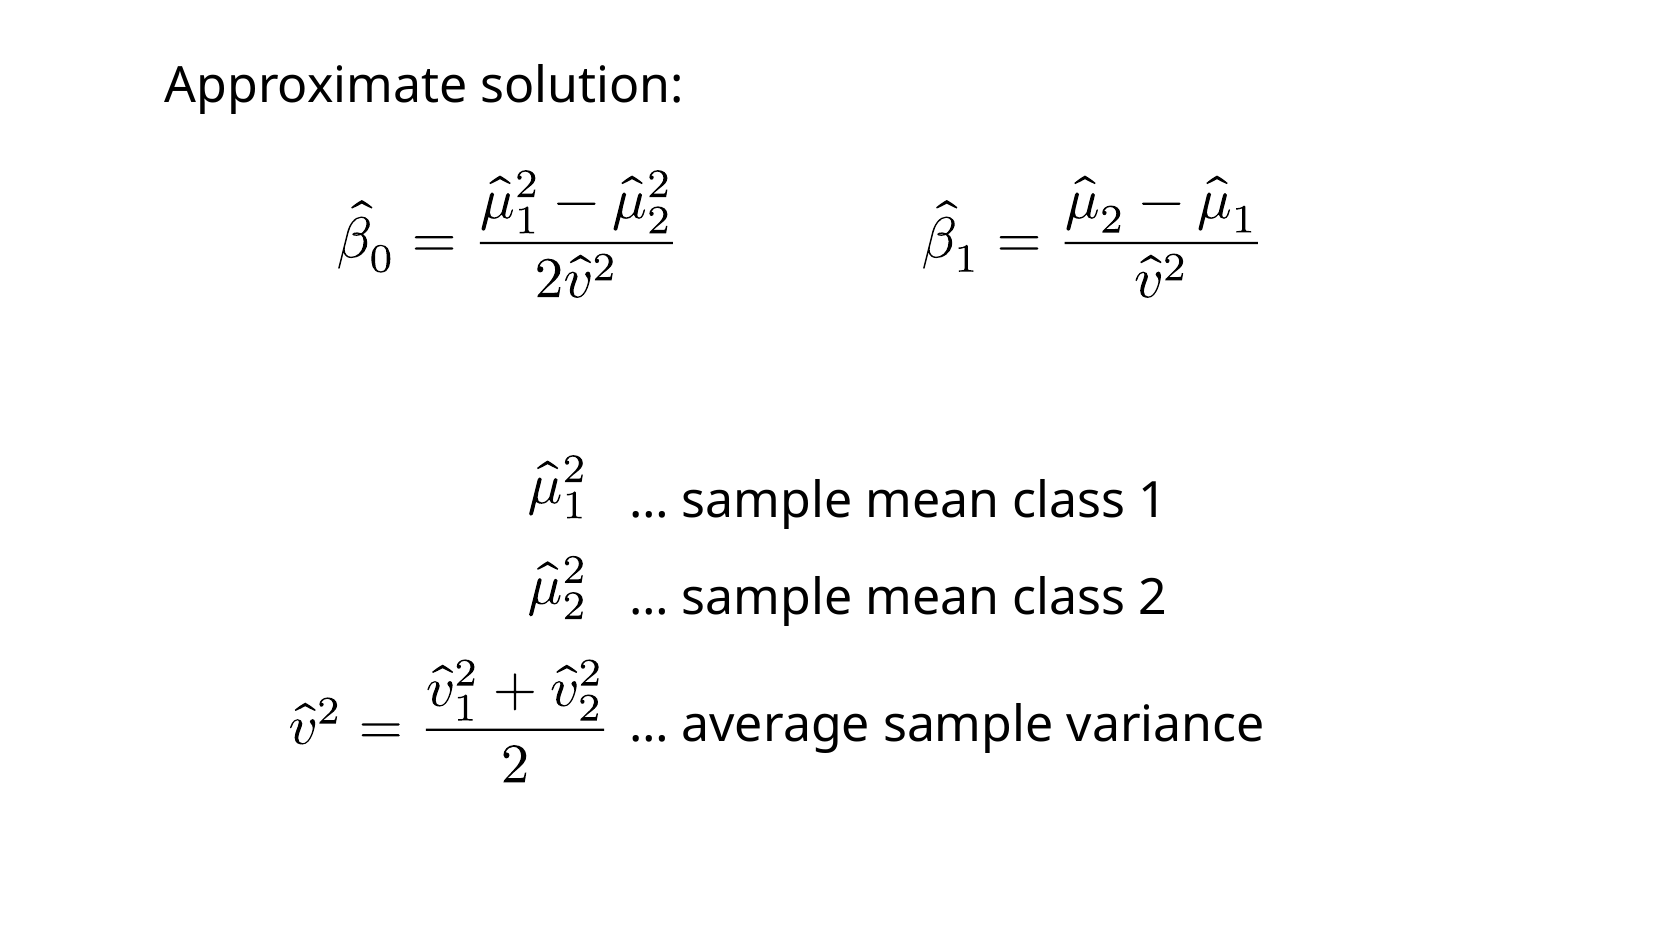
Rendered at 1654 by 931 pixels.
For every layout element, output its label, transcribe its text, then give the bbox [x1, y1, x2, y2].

picture [334, 167, 676, 301]
text_box Approximate solution: [150, 41, 938, 113]
text_box … sample mean class 2 [614, 553, 1402, 625]
picture [286, 657, 607, 785]
picture [919, 173, 1261, 301]
text_box … average sample variance [614, 680, 1402, 752]
text_box … sample mean class 1 [614, 456, 1402, 527]
picture [527, 555, 583, 620]
picture [527, 455, 583, 519]
